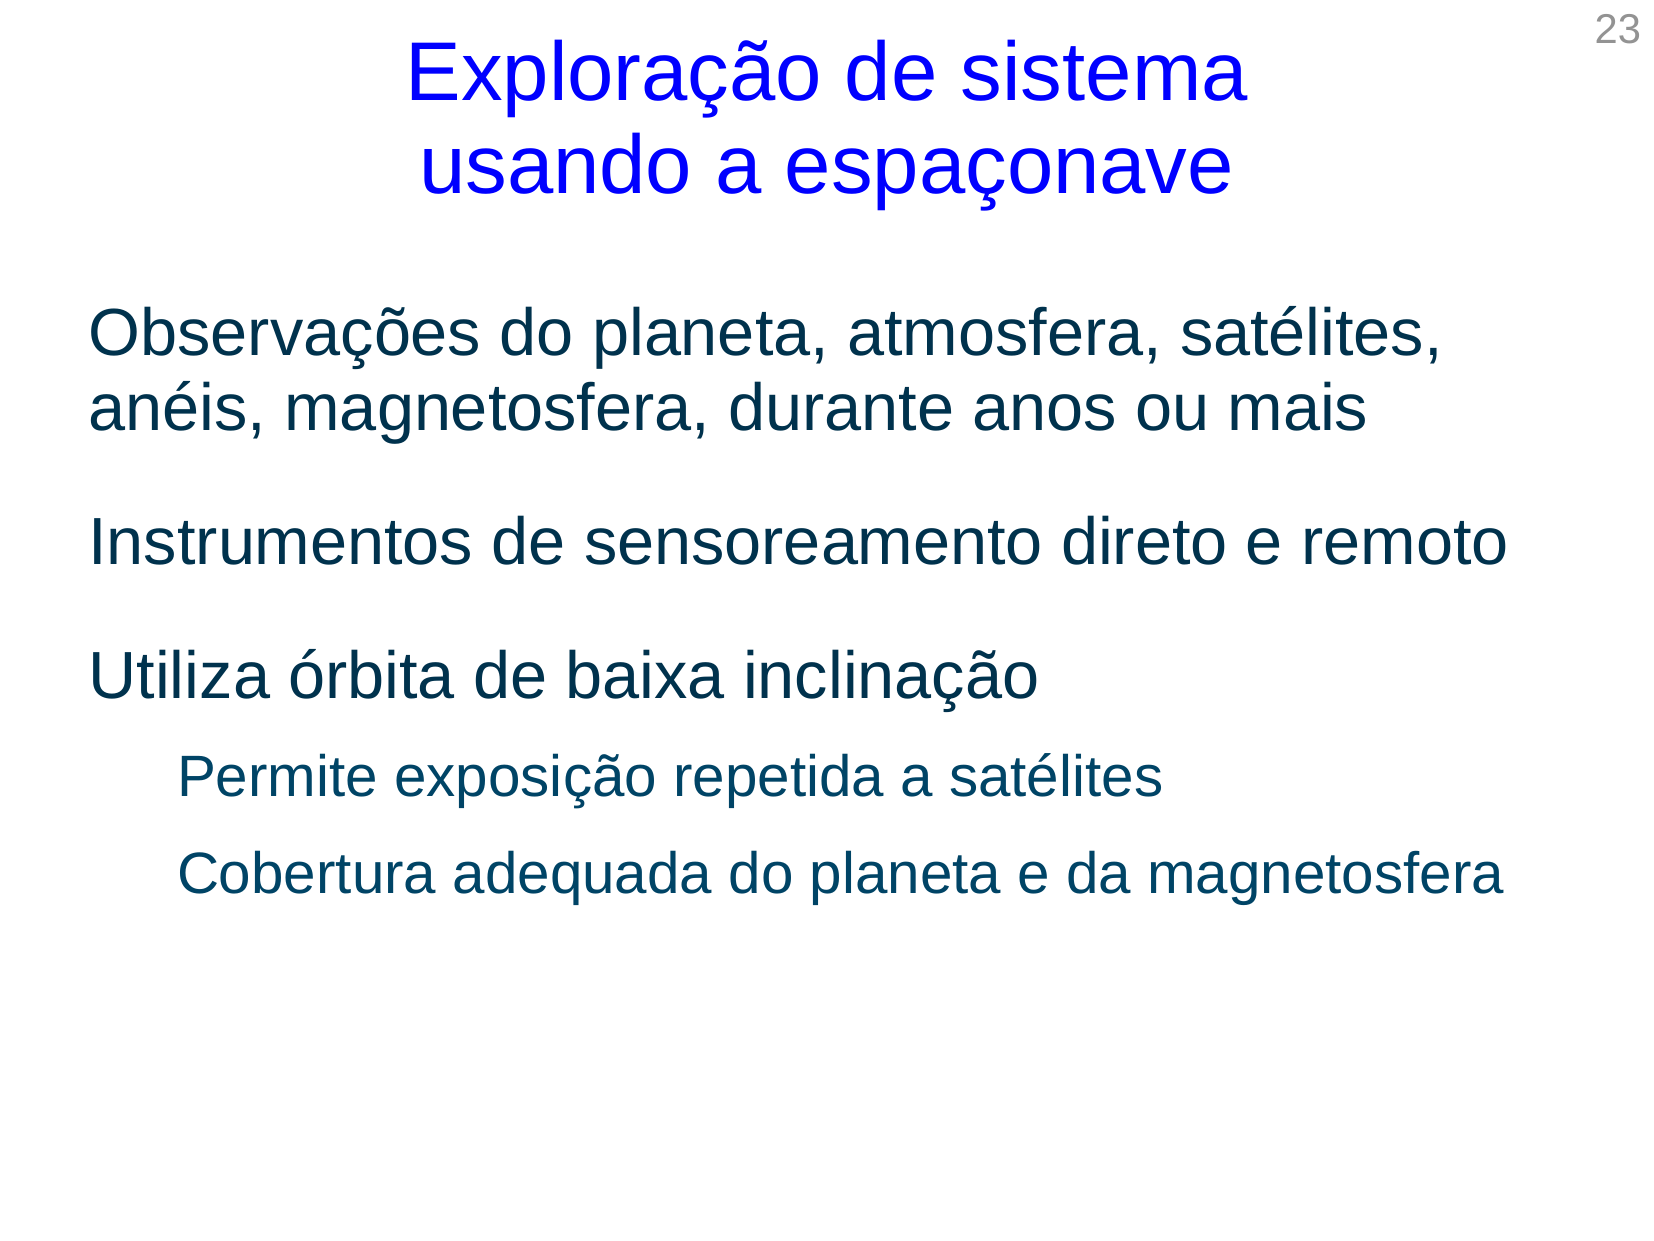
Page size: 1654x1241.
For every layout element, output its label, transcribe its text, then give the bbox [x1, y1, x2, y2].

title Exploração de sistema usando a espaçonave [88, 25, 1565, 212]
list Observações do planeta, atmosfera, satélites, anéis, magnetosfera, durante anos ou mais Instrumentos de sensoreamento direto e remoto Utiliza órbita de baixa inclinação Permite exposição repetida a satélites Cobertura adequada do planeta e da magnetosfera [88, 295, 1565, 1182]
